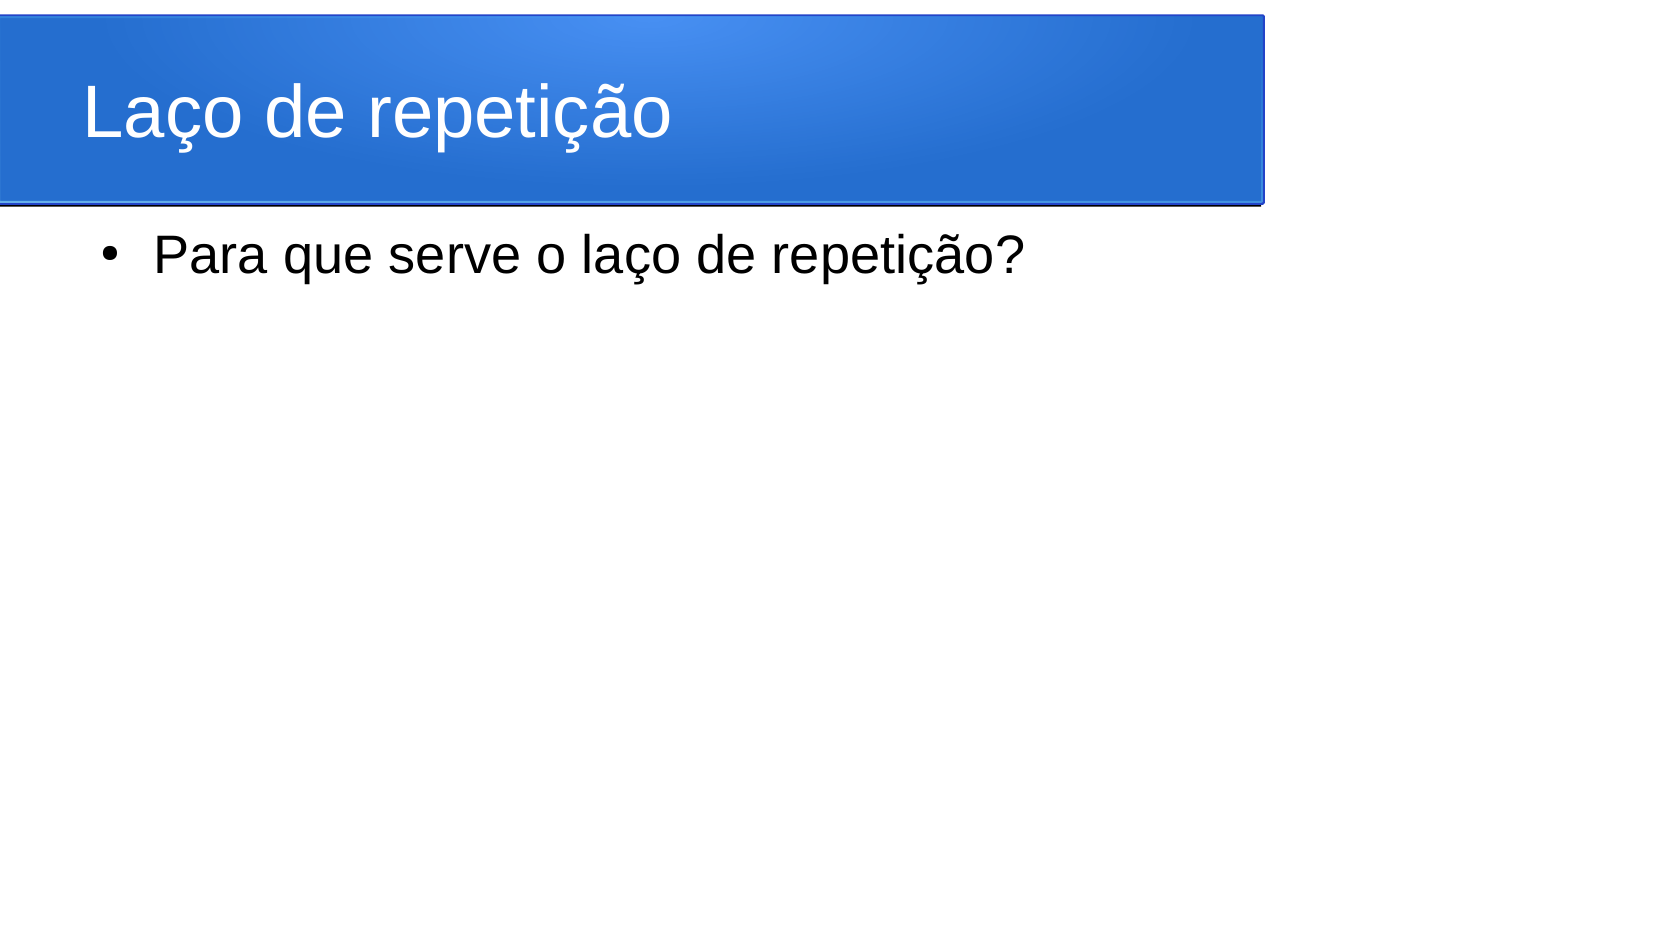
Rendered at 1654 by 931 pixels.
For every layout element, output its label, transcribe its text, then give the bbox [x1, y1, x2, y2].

title Laço de repetição [82, 35, 1235, 189]
list Para que serve o laço de repetição? [82, 224, 1571, 764]
